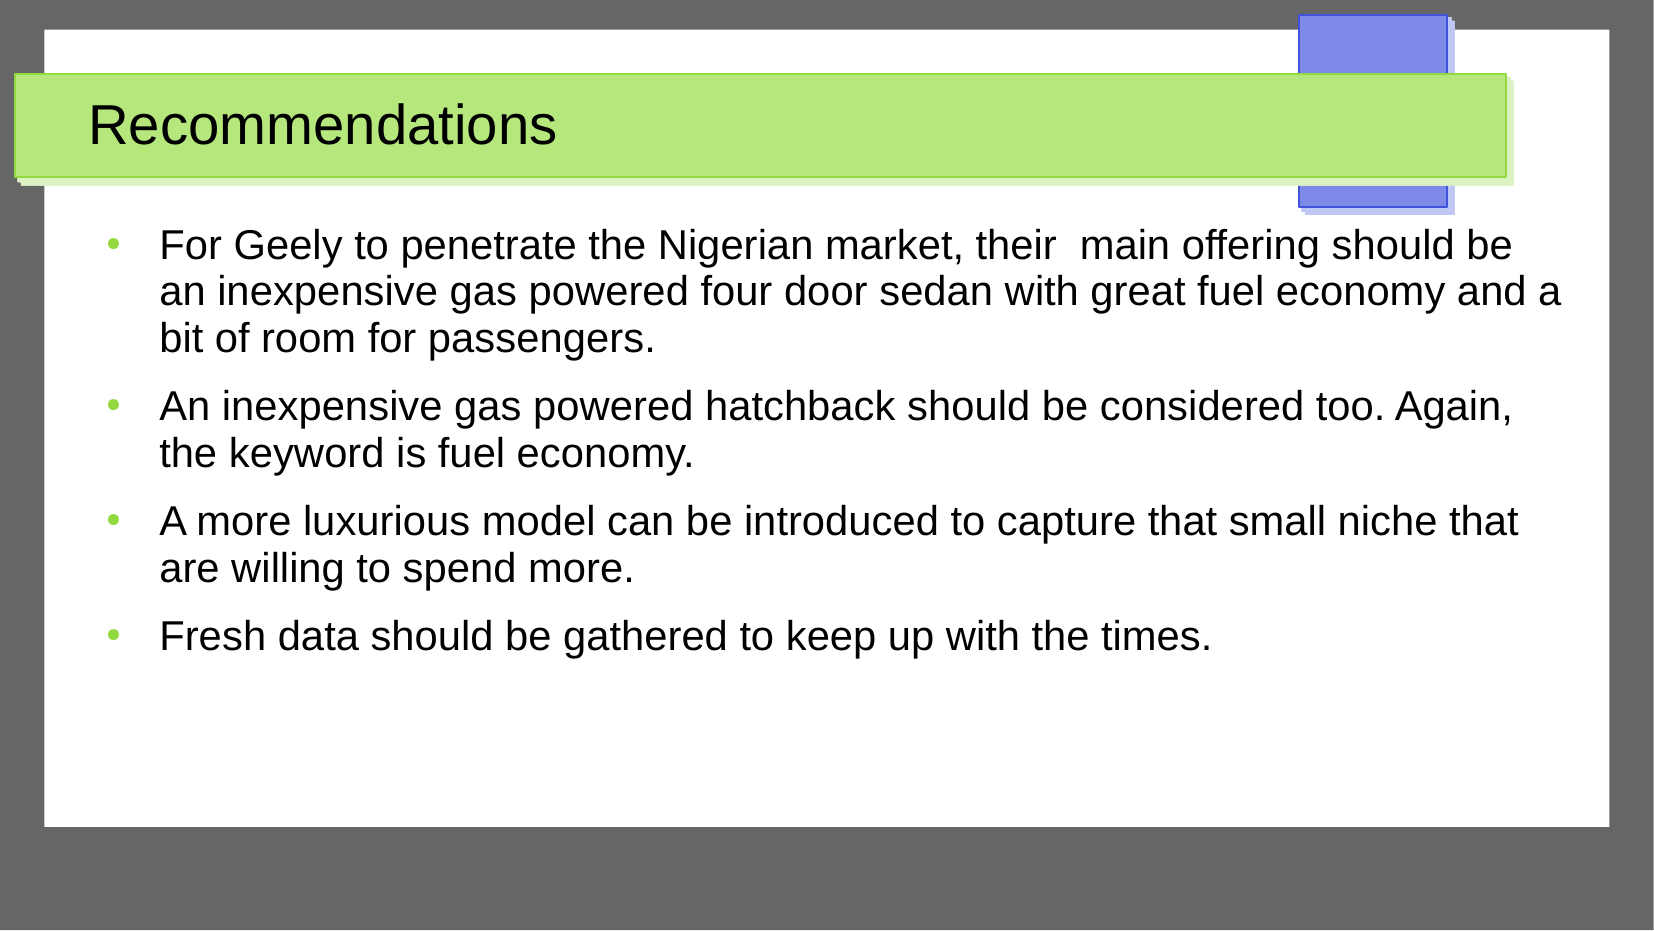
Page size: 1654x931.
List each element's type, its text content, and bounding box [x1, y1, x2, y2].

list For Geely to penetrate the Nigerian market, their main offering should be an inexpensive gas powered four door sedan with great fuel economy and a bit of room for passengers. An inexpensive gas powered hatchback should be considered too. Again, the keyword is fuel economy. A more luxurious model can be introduced to capture that small niche that are willing to spend more. Fresh data should be gathered to keep up with the times. [88, 221, 1565, 813]
title Recommendations [88, 73, 1506, 178]
